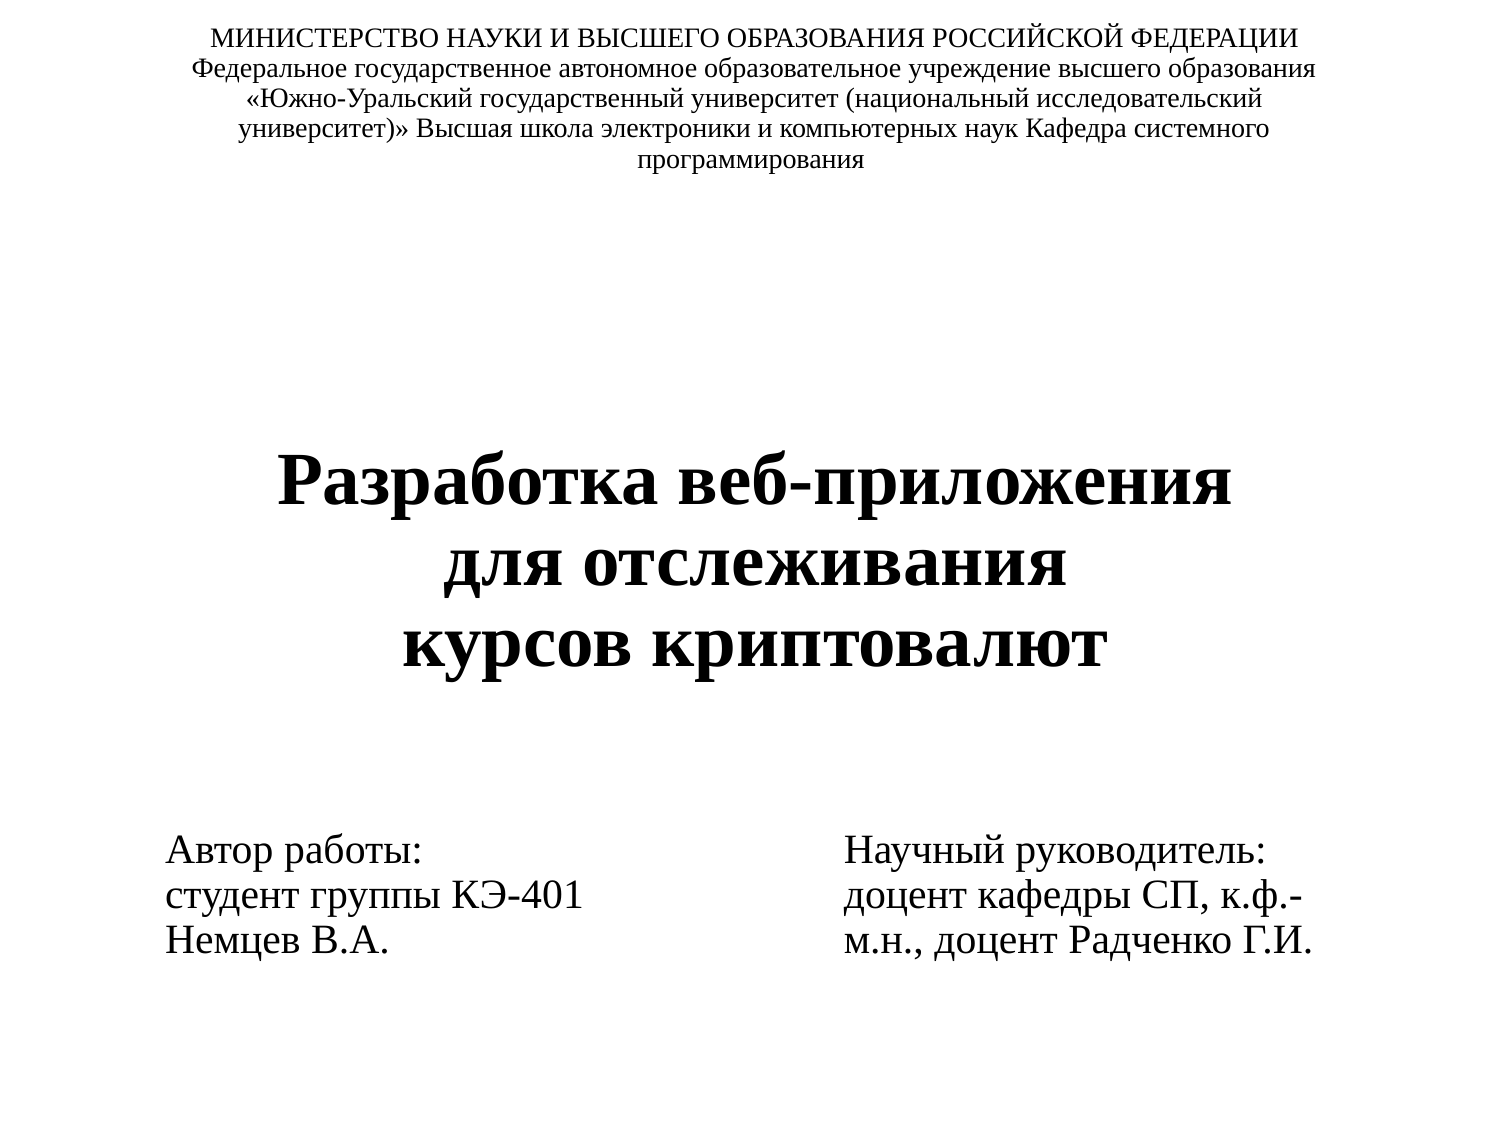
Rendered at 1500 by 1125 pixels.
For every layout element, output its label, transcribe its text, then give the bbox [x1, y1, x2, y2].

text_box Научный руководитель: доцент кафедры СП, к.ф.-м.н., доцент Радченко Г.И. [832, 821, 1340, 958]
title Разработка веб-приложения для отслеживания курсов криптовалют [198, 432, 1313, 563]
subtitle МИНИСТЕРСТВО НАУКИ И ВЫСШЕГО ОБРАЗОВАНИЯ РОССИЙСКОЙ ФЕДЕРАЦИИ Федеральное государственное автономное образовательное учреждение высшего образования «Южно-Уральский государственный университет (национальный исследовательский университет)» Высшая школа электроники и компьютерных наук Кафедра системного программирования [168, 17, 1342, 222]
text_box Автор работы: студент группы КЭ-401 Немцев В.А. [153, 821, 688, 957]
